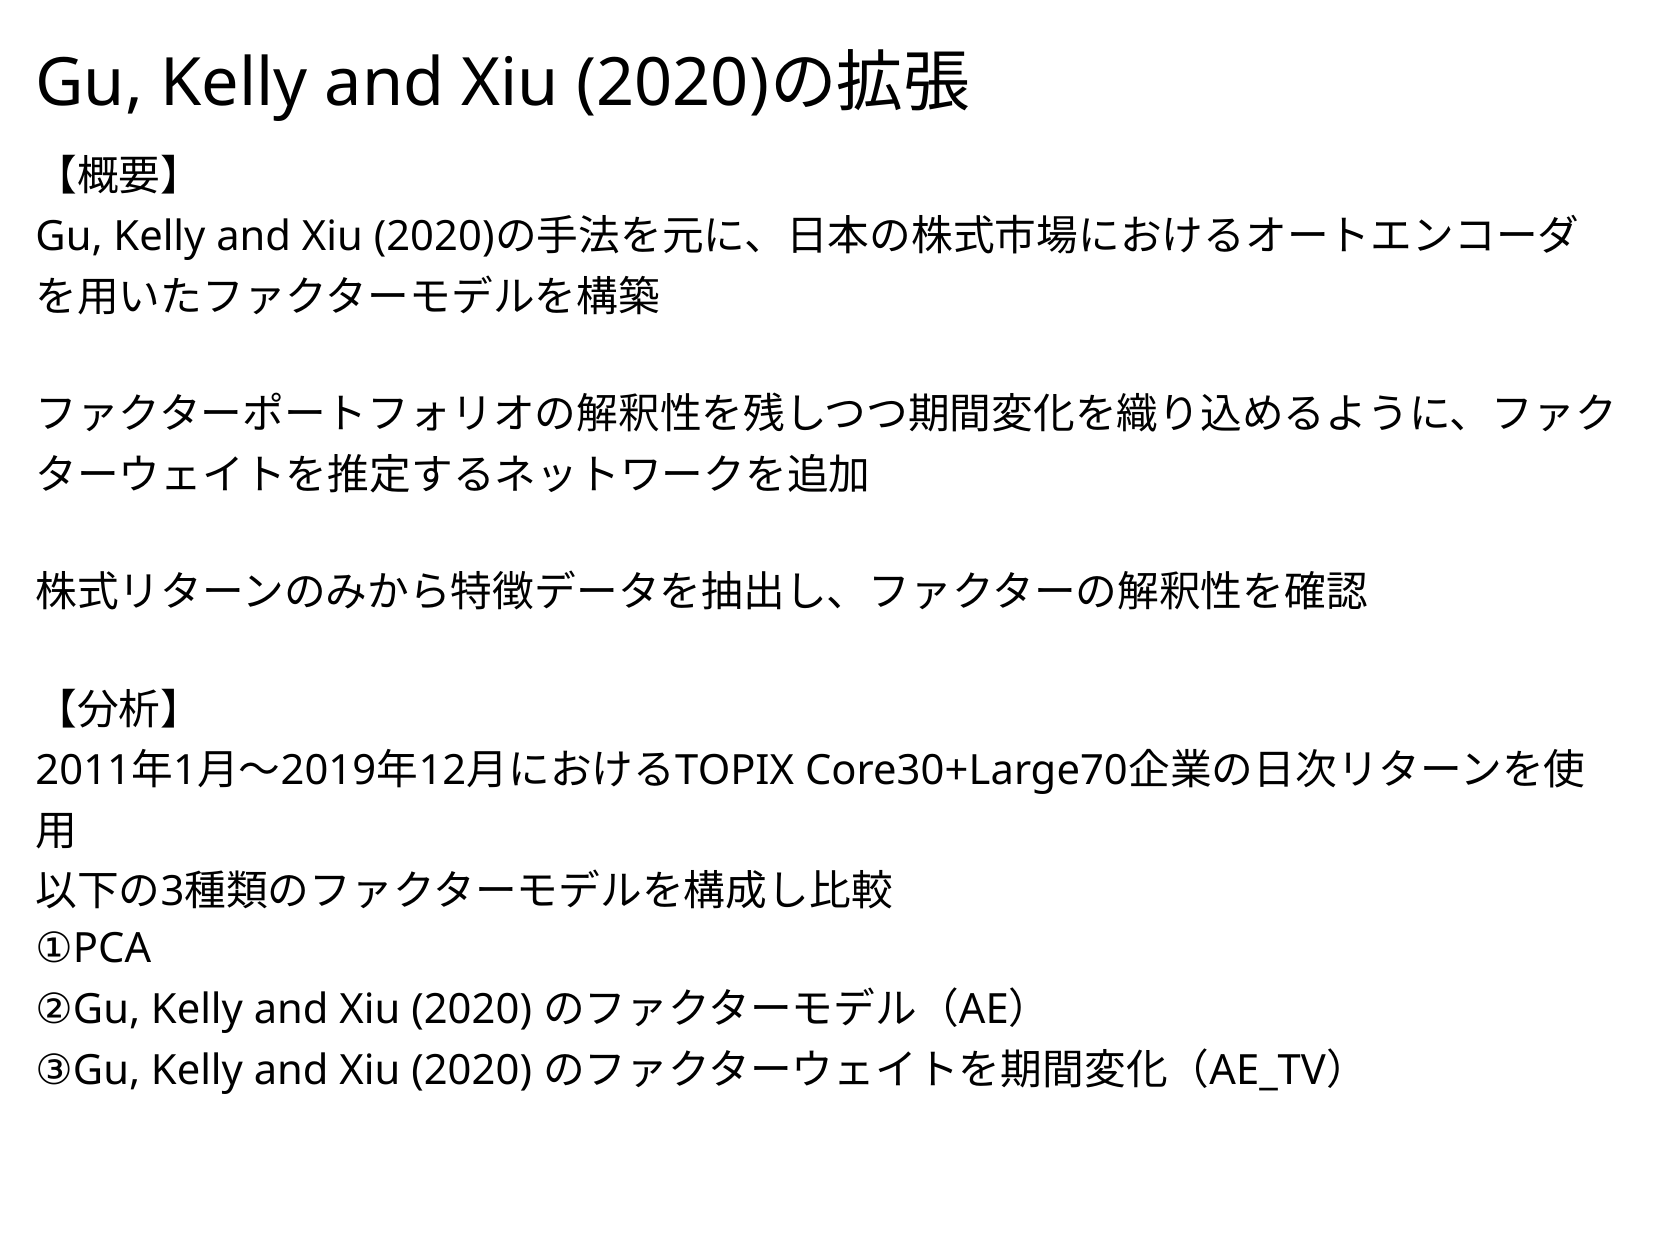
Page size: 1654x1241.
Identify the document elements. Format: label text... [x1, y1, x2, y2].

subtitle 【概要】 Gu, Kelly and Xiu (2020)の手法を元に、日本の株式市場におけるオートエンコーダを用いたファクターモデルを構築 ファクターポートフォリオの解釈性を残しつつ期間変化を織り込めるように、ファクターウェイトを推定するネットワークを追加 株式リターンのみから特徴データを抽出し、ファクターの解釈性を確認 【分析】 2011年1月～2019年12月におけるTOPIX Core30+Large70企業の日次リターンを使用 以下の3種類のファクターモデルを構成し比較 ①PCA ②Gu, Kelly and Xiu (2020) のファクターモデル（AE） ③Gu, Kelly and Xiu (2020) のファクターウェイトを期間変化（AE_TV） [35, 141, 1619, 1109]
title Gu, Kelly and Xiu (2020)の拡張 [35, 23, 1619, 130]
